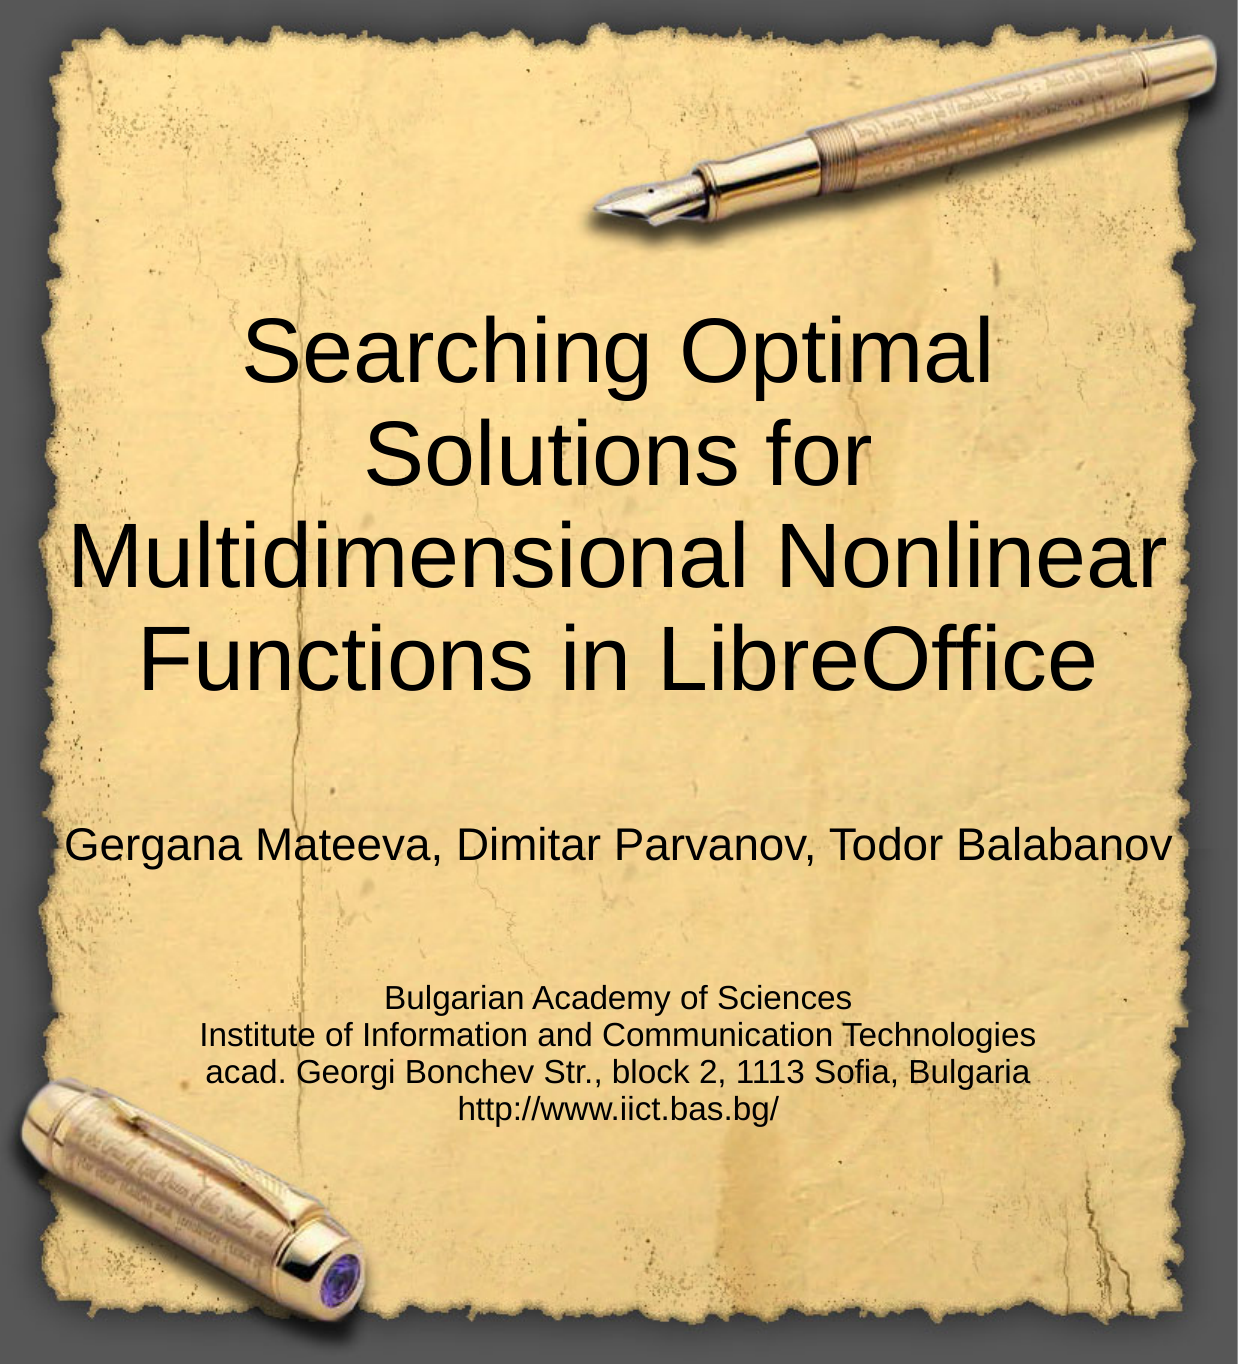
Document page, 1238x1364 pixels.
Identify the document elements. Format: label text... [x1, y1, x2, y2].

subtitle Searching Optimal Solutions for Multidimensional Nonlinear Functions in LibreOffice Gergana Mateeva, Dimitar Parvanov, Todor Balabanov Bulgarian Academy of Sciences Institute of Information and Communication Technologies acad. Georgi Bonchev Str., block 2, 1113 Sofia, Bulgaria http://www.iict.bas.bg/ [61, 299, 1176, 1128]
picture [0, 0, 1238, 1364]
